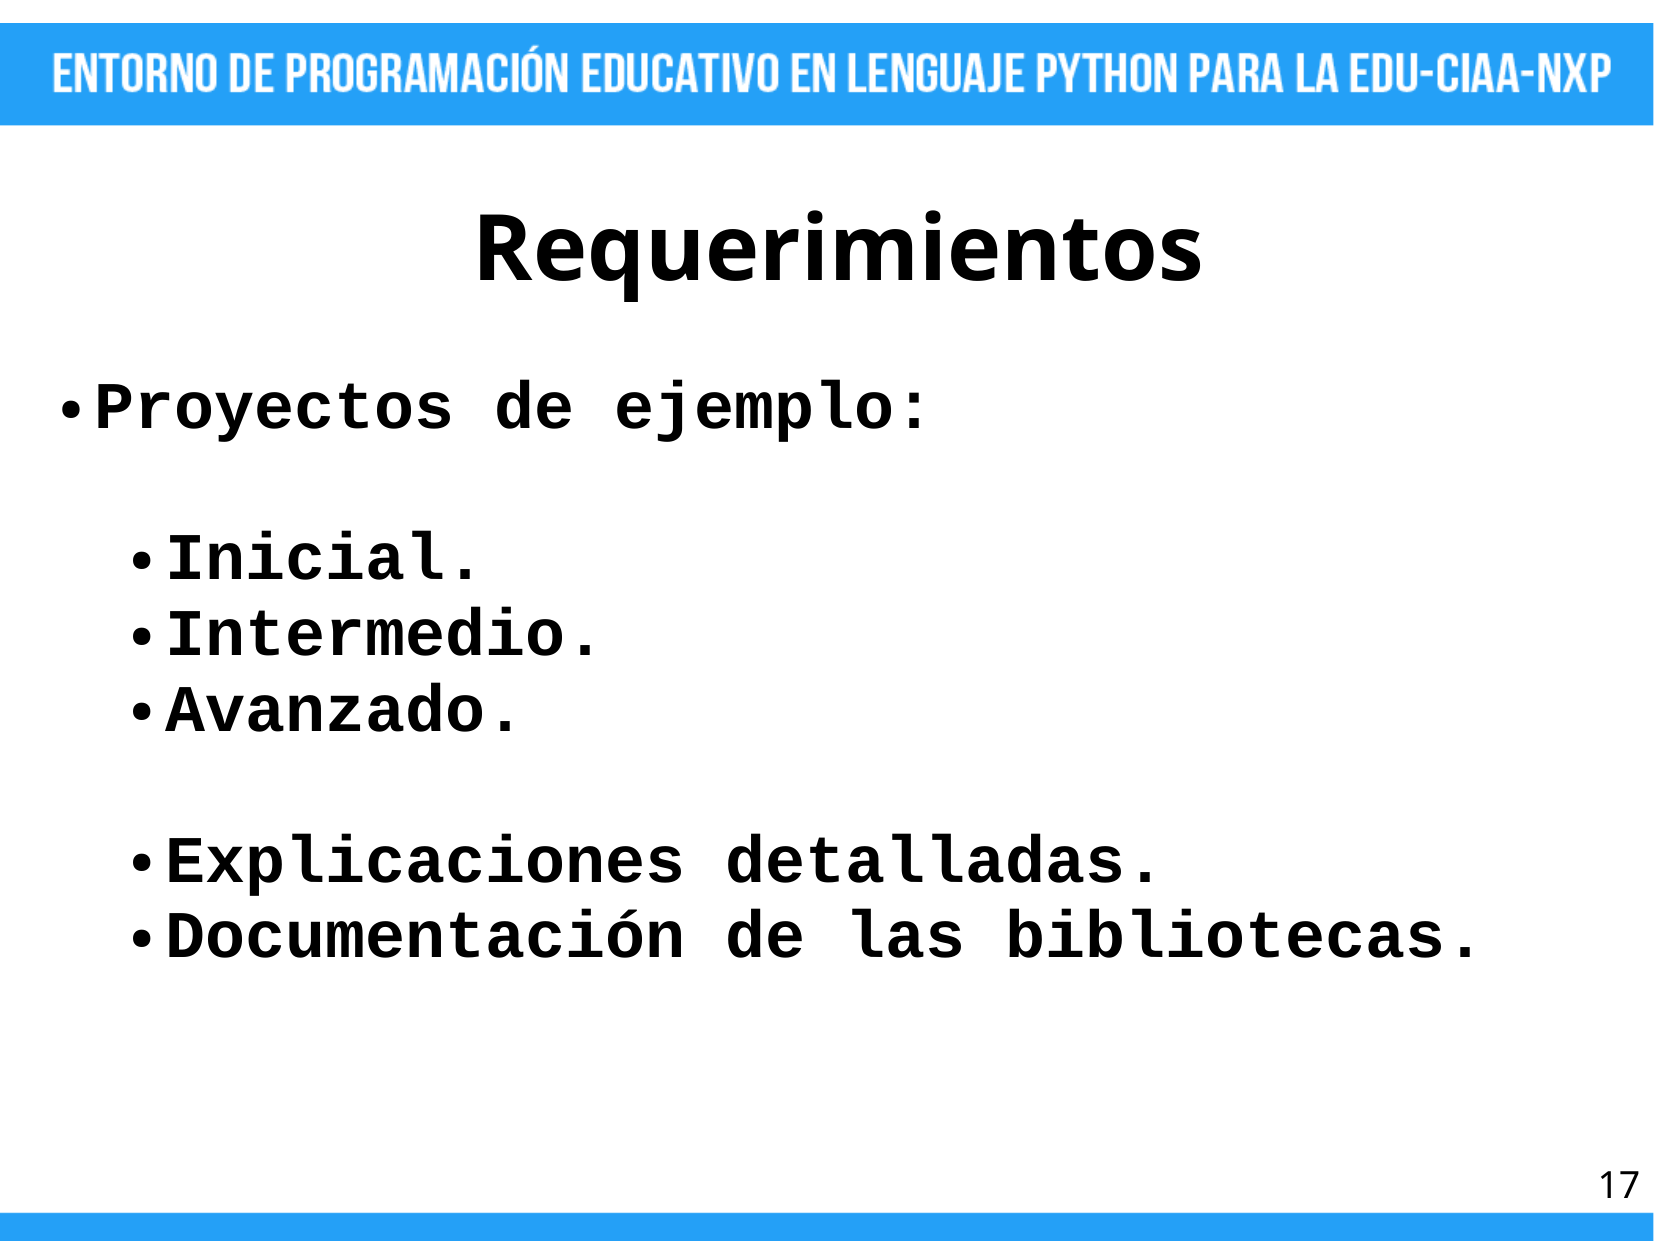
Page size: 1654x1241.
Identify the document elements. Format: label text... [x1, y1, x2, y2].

title Requerimientos [94, 141, 1583, 349]
picture [0, 23, 1654, 1241]
text_box 17 [1582, 1151, 1654, 1241]
text_box Proyectos de ejemplo: Inicial. Intermedio. Avanzado. Explicaciones detalladas. Documentación de las bibliotecas. [44, 366, 1642, 1241]
